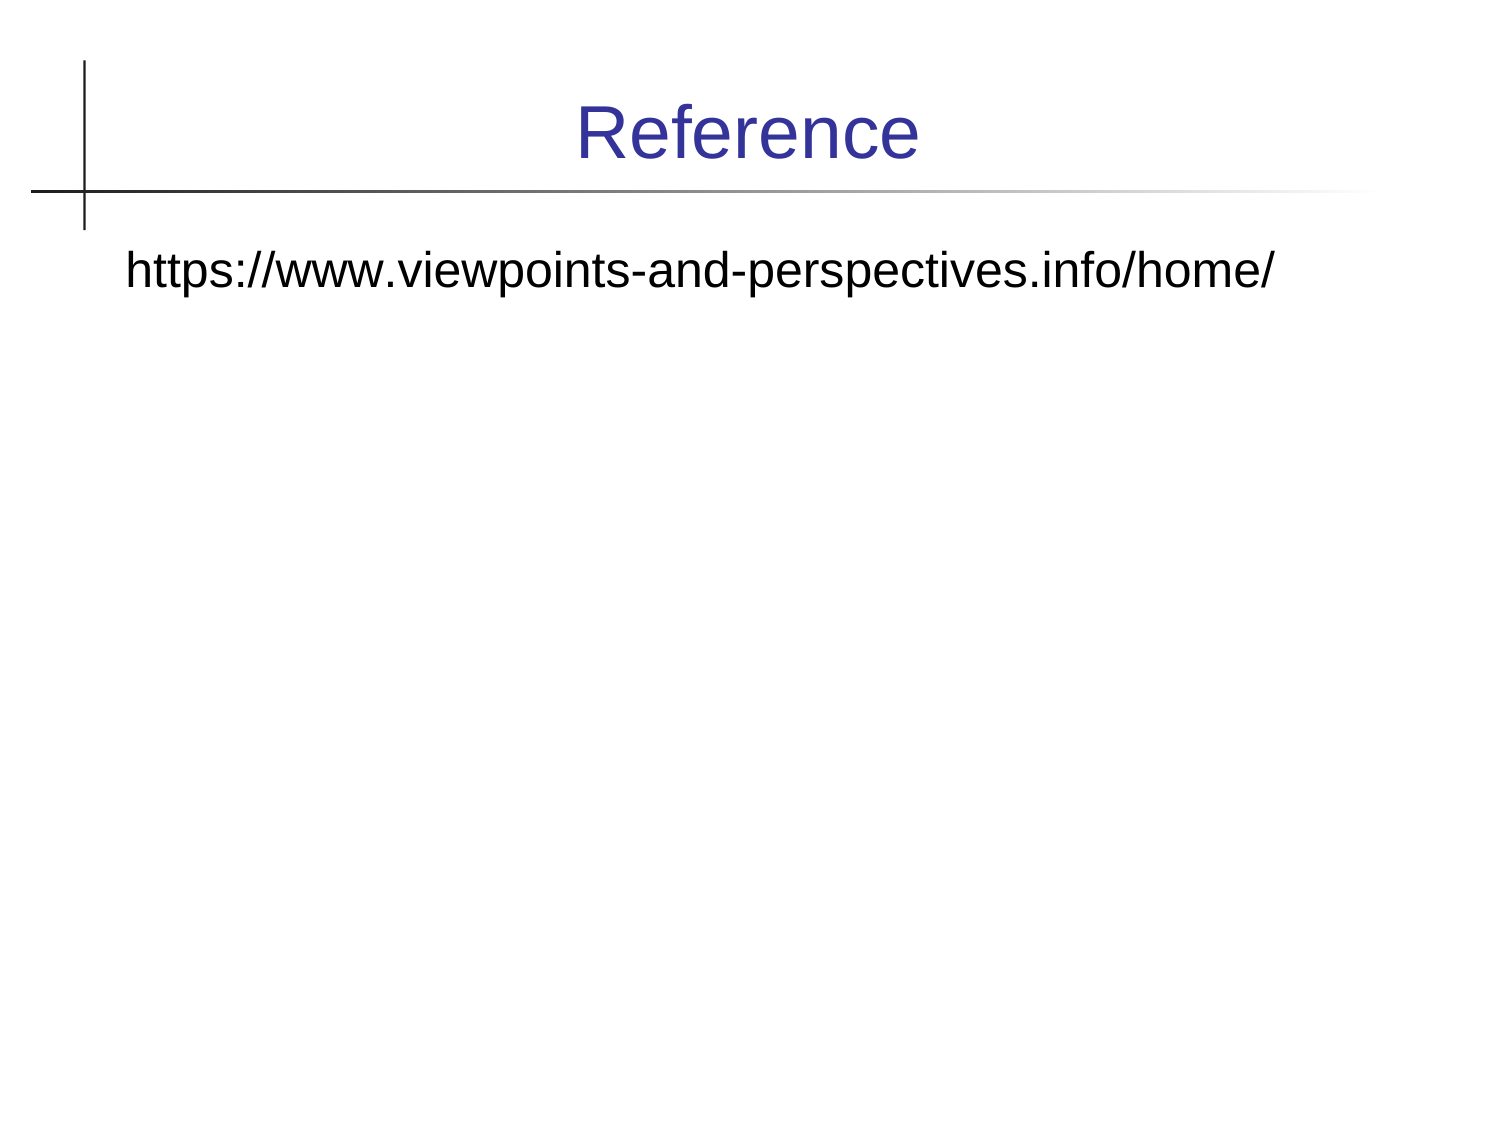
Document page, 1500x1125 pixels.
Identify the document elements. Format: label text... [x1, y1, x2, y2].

title Reference [100, 42, 1397, 182]
list https://www.viewpoints-and-perspectives.info/home/ [110, 229, 1408, 960]
